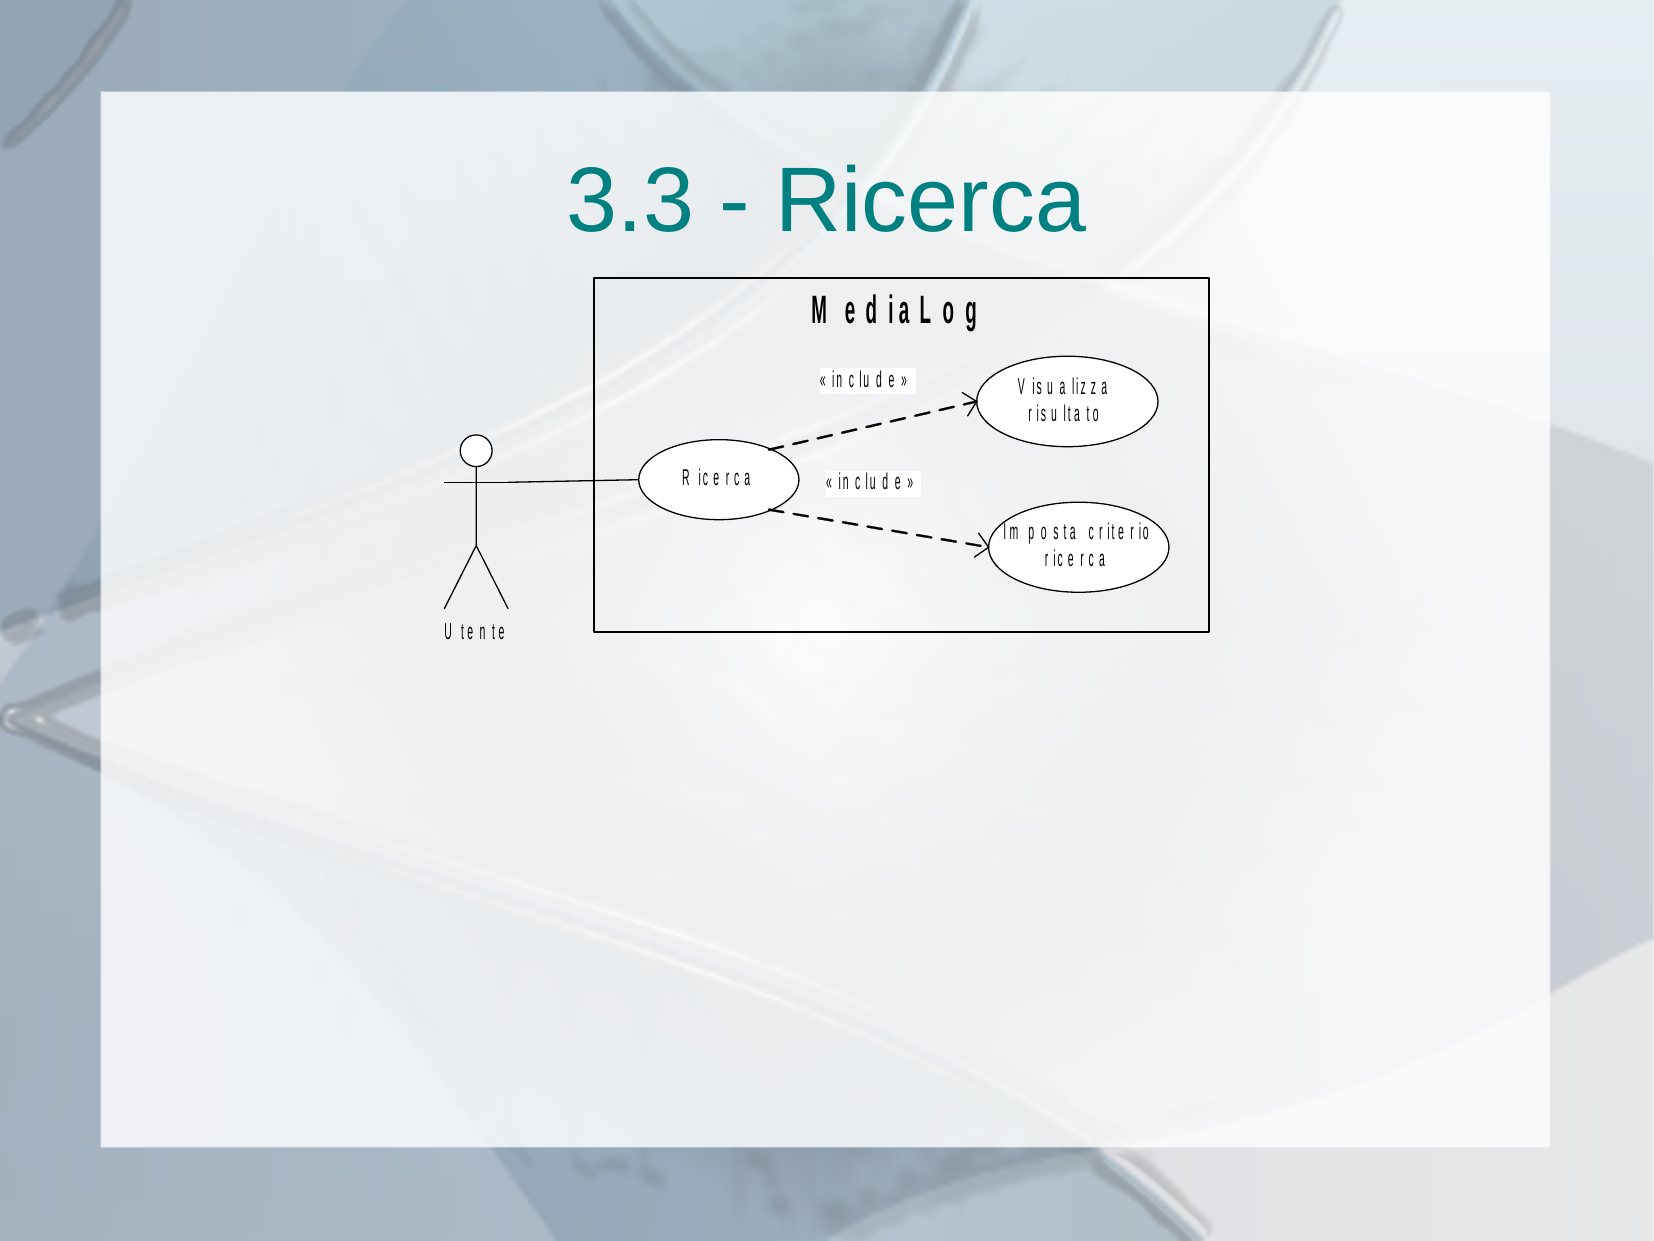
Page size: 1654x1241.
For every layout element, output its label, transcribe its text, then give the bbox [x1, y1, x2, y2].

picture [0, 0, 1654, 1241]
title 3.3 - Ricerca [118, 96, 1536, 304]
